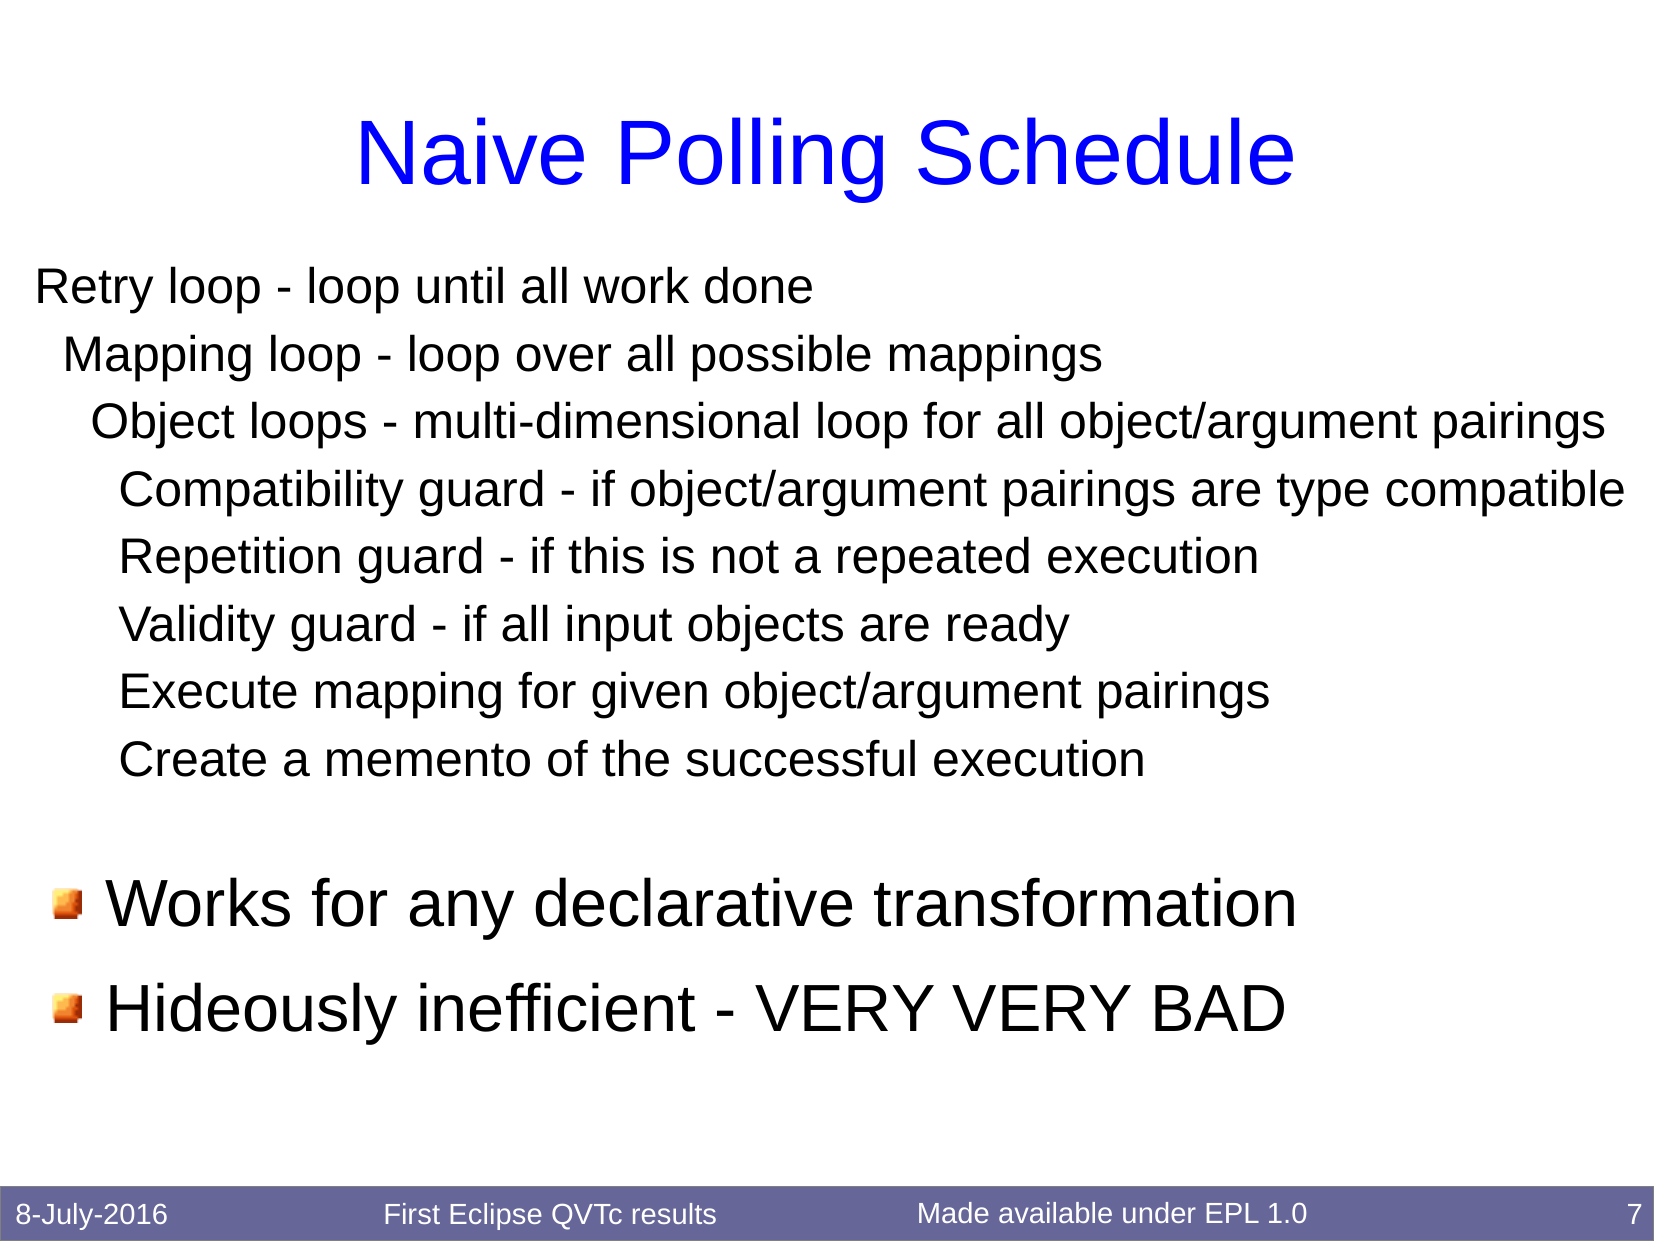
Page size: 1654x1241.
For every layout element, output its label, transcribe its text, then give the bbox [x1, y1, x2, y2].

title Naive Polling Schedule [82, 49, 1571, 257]
list Retry loop - loop until all work done Mapping loop - loop over all possible mappings Object loops - multi-dimensional loop for all object/argument pairings Compatibility guard - if object/argument pairings are type compatible Repetition guard - if this is not a repeated execution Validity guard - if all input objects are ready Execute mapping for given object/argument pairings Create a memento of the successful execution Works for any declarative transformation Hideously inefficient - VERY VERY BAD [34, 258, 1634, 1046]
